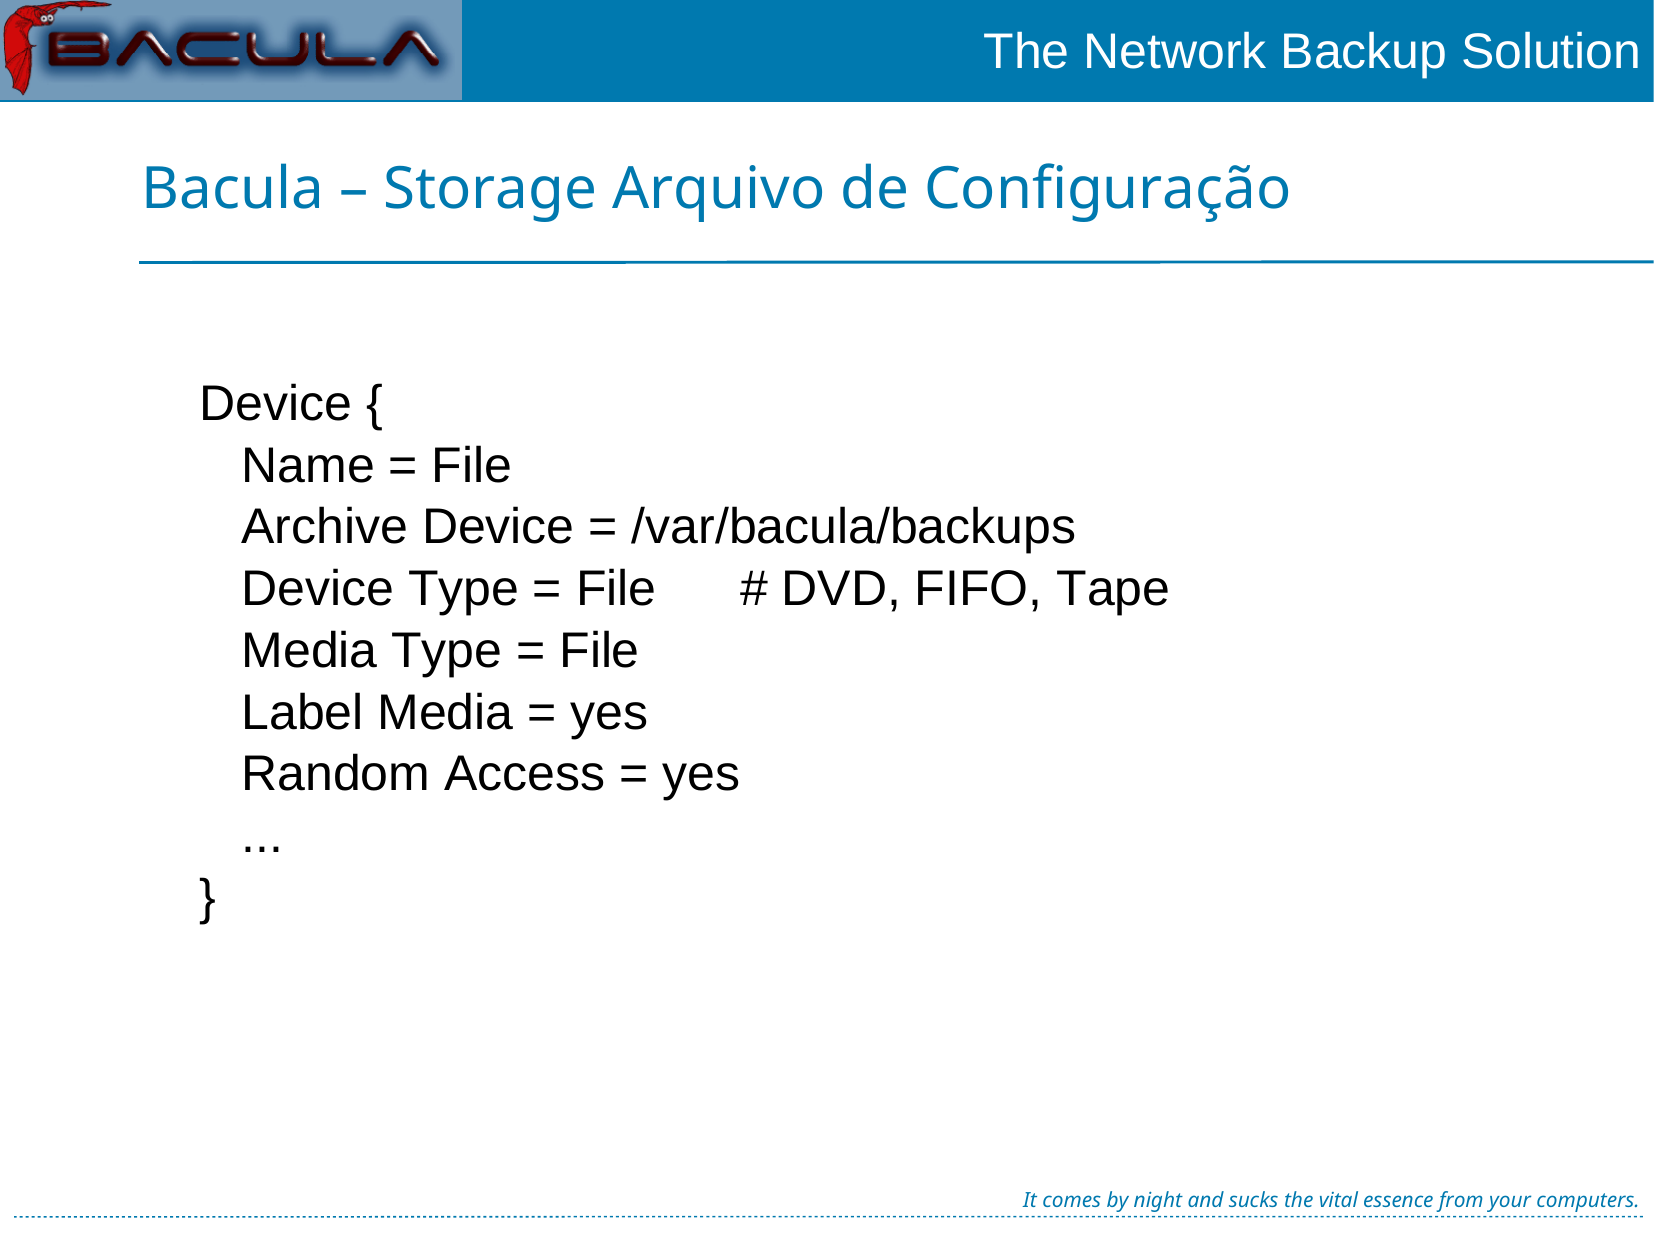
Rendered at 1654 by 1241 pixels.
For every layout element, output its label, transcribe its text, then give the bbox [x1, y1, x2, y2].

list Device { Name = File Archive Device = /var/bacula/backups Device Type = File # DVD, FIFO, Tape Media Type = File Label Media = yes Random Access = yes ... } [140, 375, 1534, 1127]
picture [0, 0, 461, 99]
title Bacula – Storage Arquivo de Configuração [141, 112, 1501, 226]
